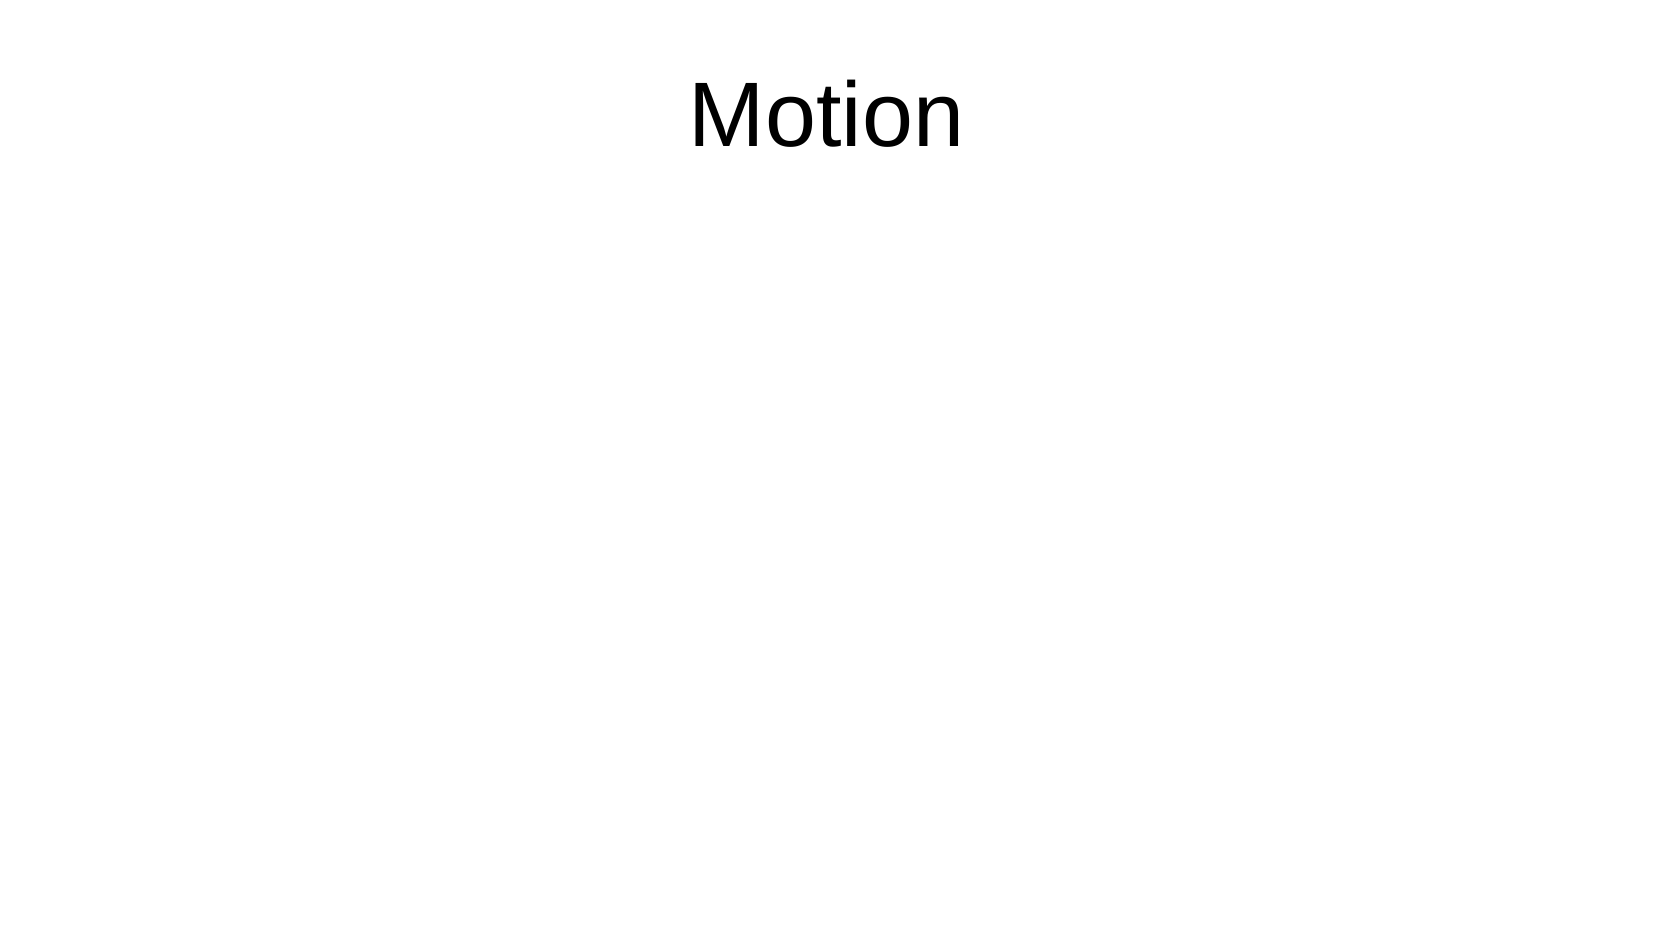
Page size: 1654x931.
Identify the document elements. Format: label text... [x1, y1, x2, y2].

title Motion [82, 37, 1571, 193]
